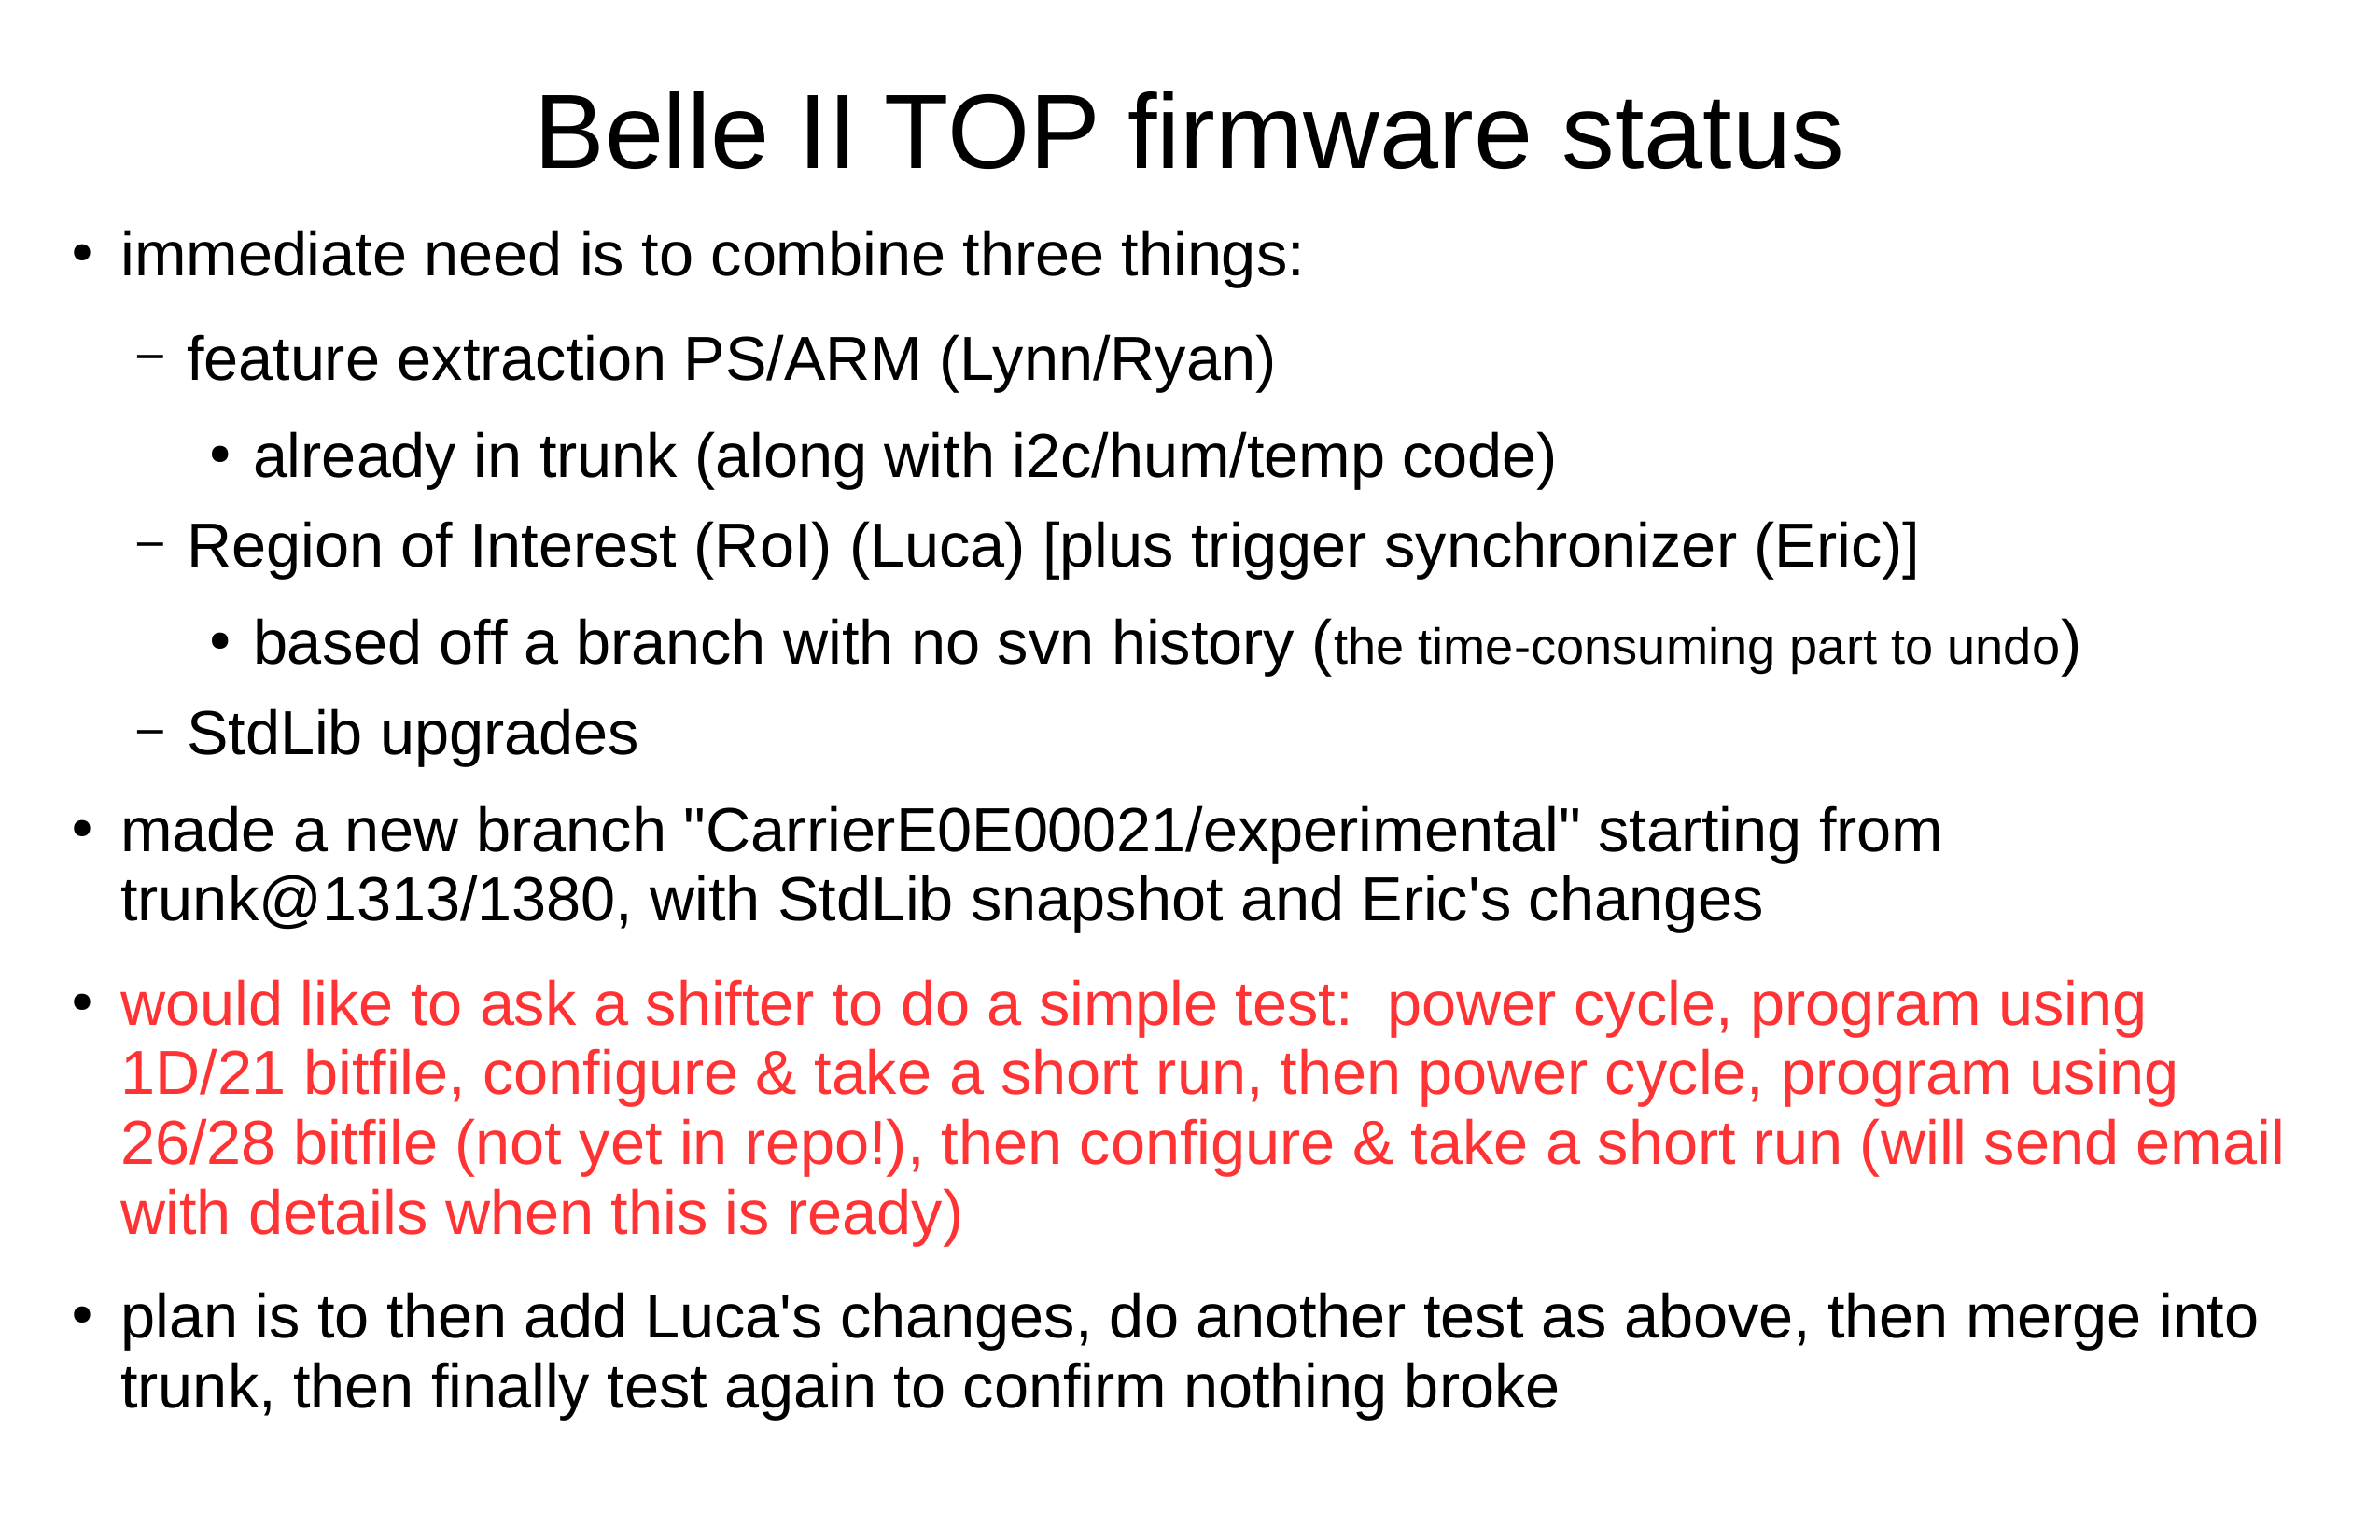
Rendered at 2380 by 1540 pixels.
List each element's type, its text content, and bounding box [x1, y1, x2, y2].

title Belle II TOP firmware status [54, 54, 2326, 209]
list immediate need is to combine three things: feature extraction PS/ARM (Lynn/Ryan) already in trunk (along with i2c/hum/temp code) Region of Interest (RoI) (Luca) [plus trigger synchronizer (Eric)] based off a branch with no svn history (the time-consuming part to undo) StdLib upgrades made a new branch "CarrierE0E00021/experimental" starting from trunk@1313/1380, with StdLib snapshot and Eric's changes would like to ask a shifter to do a simple test: power cycle, program using 1D/21 bitfile, configure & take a short run, then power cycle, program using 26/28 bitfile (not yet in repo!), then configure & take a short run (will send email with details when this is ready) plan is to then add Luca's changes, do another test as above, then merge into trunk, then finally test again to confirm nothing broke [54, 219, 2326, 1415]
